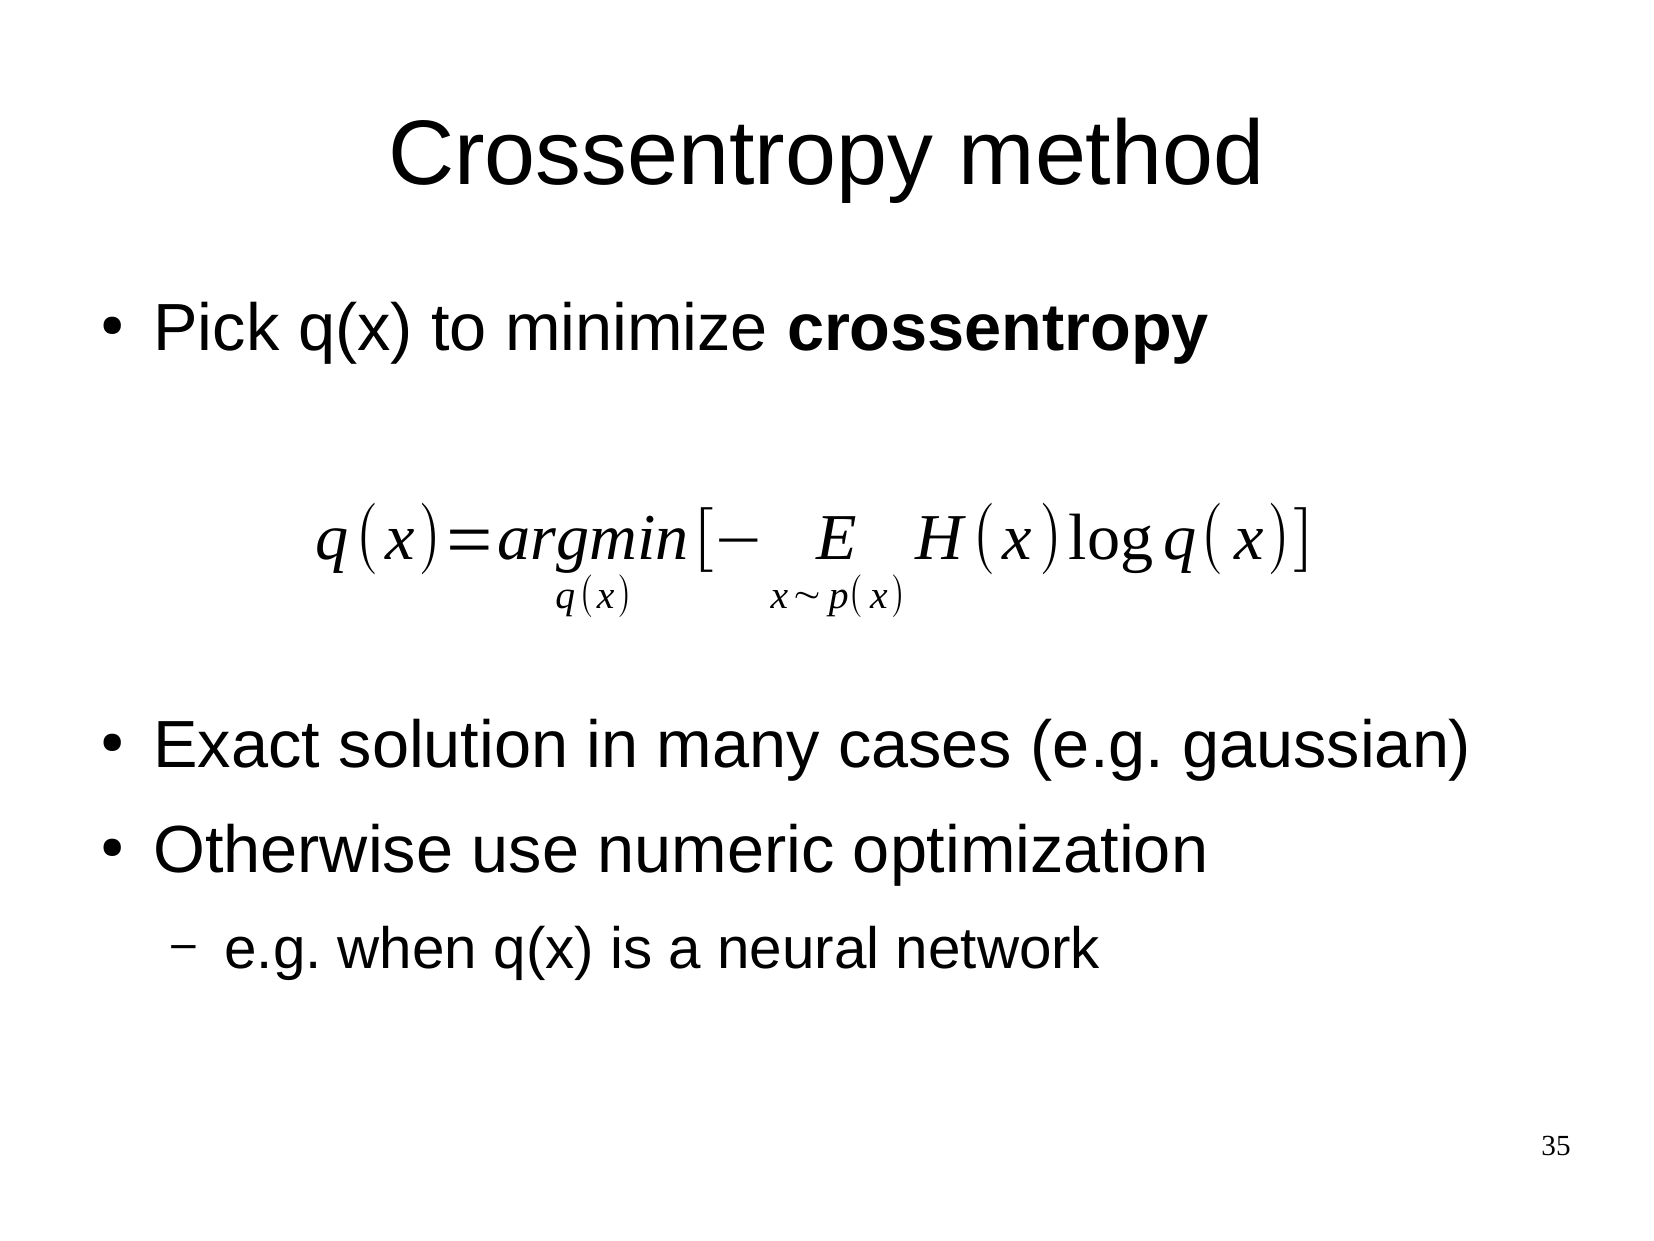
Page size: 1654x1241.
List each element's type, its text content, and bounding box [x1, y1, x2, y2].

list Pick q(x) to minimize crossentropy Exact solution in many cases (e.g. gaussian) Otherwise use numeric optimization e.g. when q(x) is a neural network [82, 290, 1571, 1241]
chart [298, 497, 1328, 620]
title Crossentropy method [82, 49, 1571, 257]
